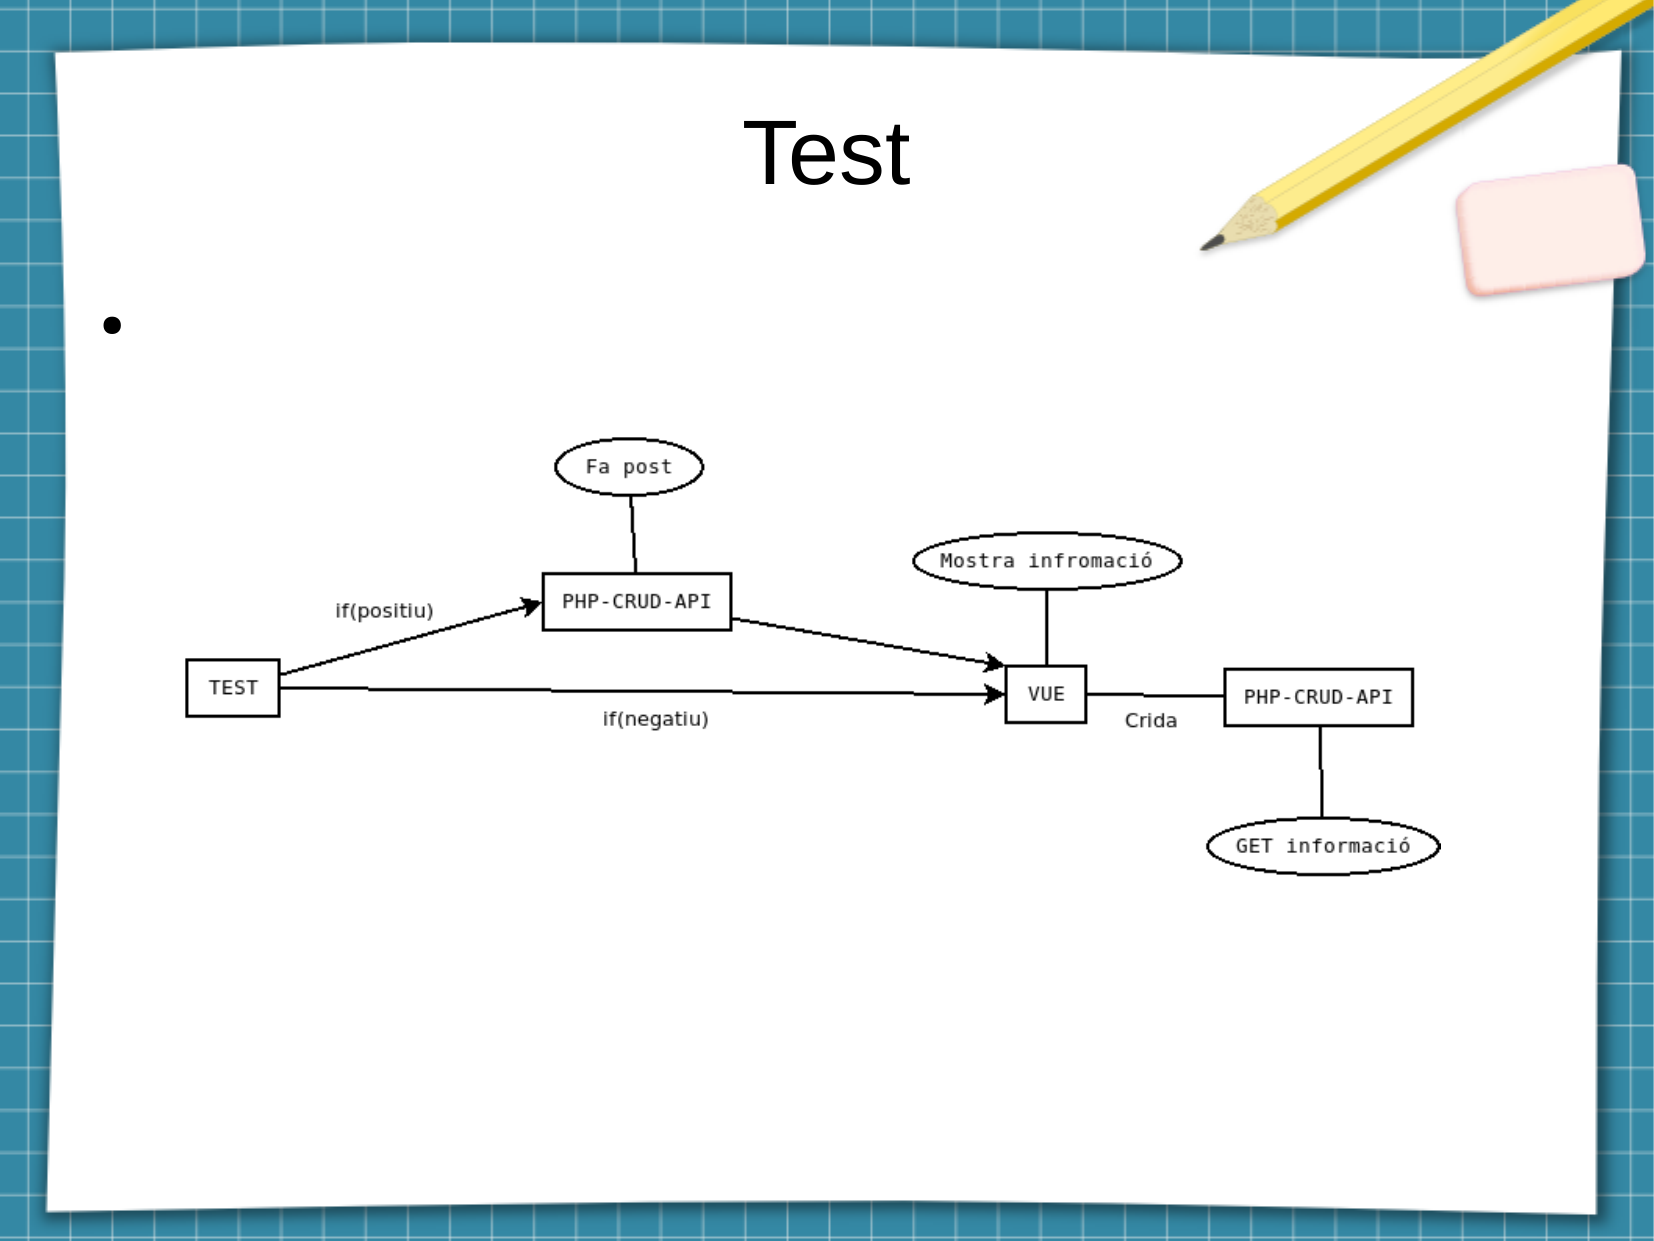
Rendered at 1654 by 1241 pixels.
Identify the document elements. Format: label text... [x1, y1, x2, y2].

list [82, 290, 1571, 1010]
picture [0, 0, 1654, 1241]
title Test [82, 49, 1571, 257]
